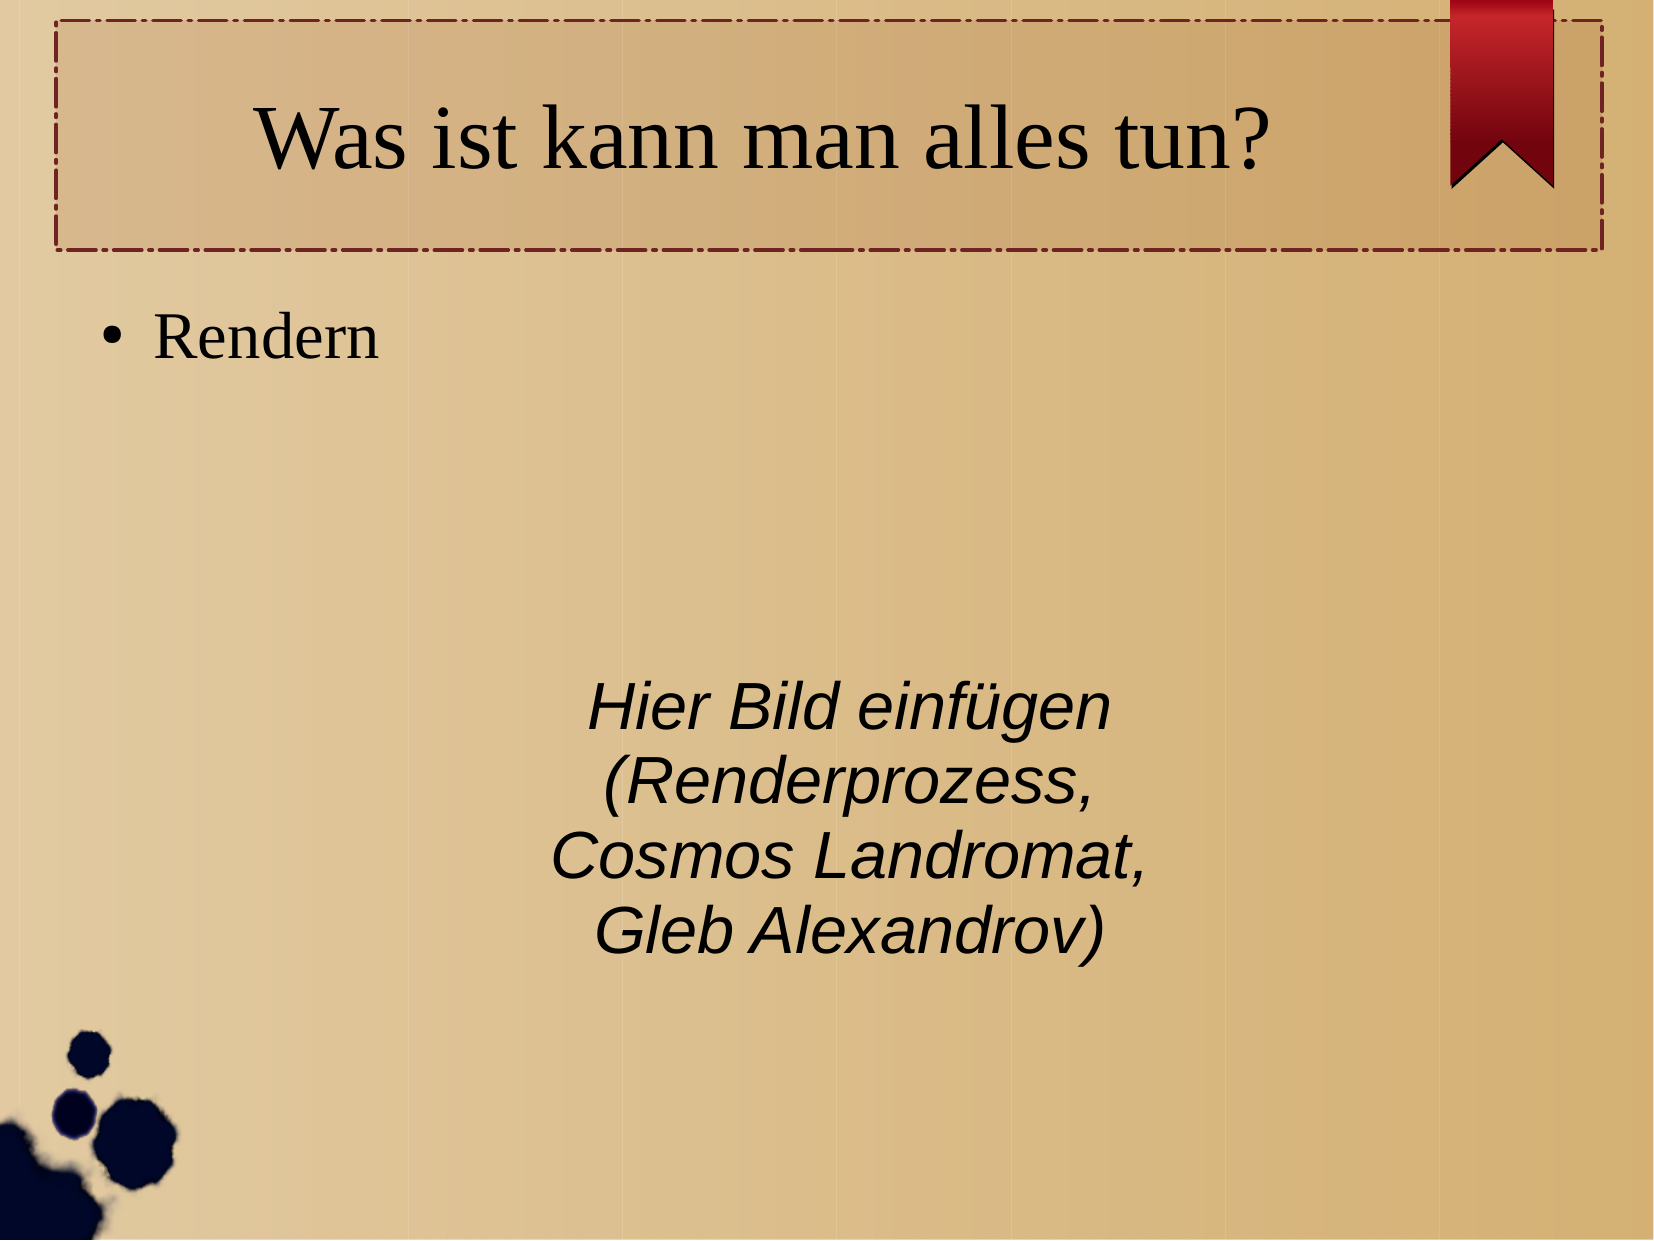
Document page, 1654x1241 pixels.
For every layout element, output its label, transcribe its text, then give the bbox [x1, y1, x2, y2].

text_box Hier Bild einfügen (Renderprozess, Cosmos Landromat, Gleb Alexandrov) [507, 661, 1193, 976]
title Was ist kann man alles tun? [82, 47, 1412, 229]
list Rendern [82, 299, 1571, 438]
